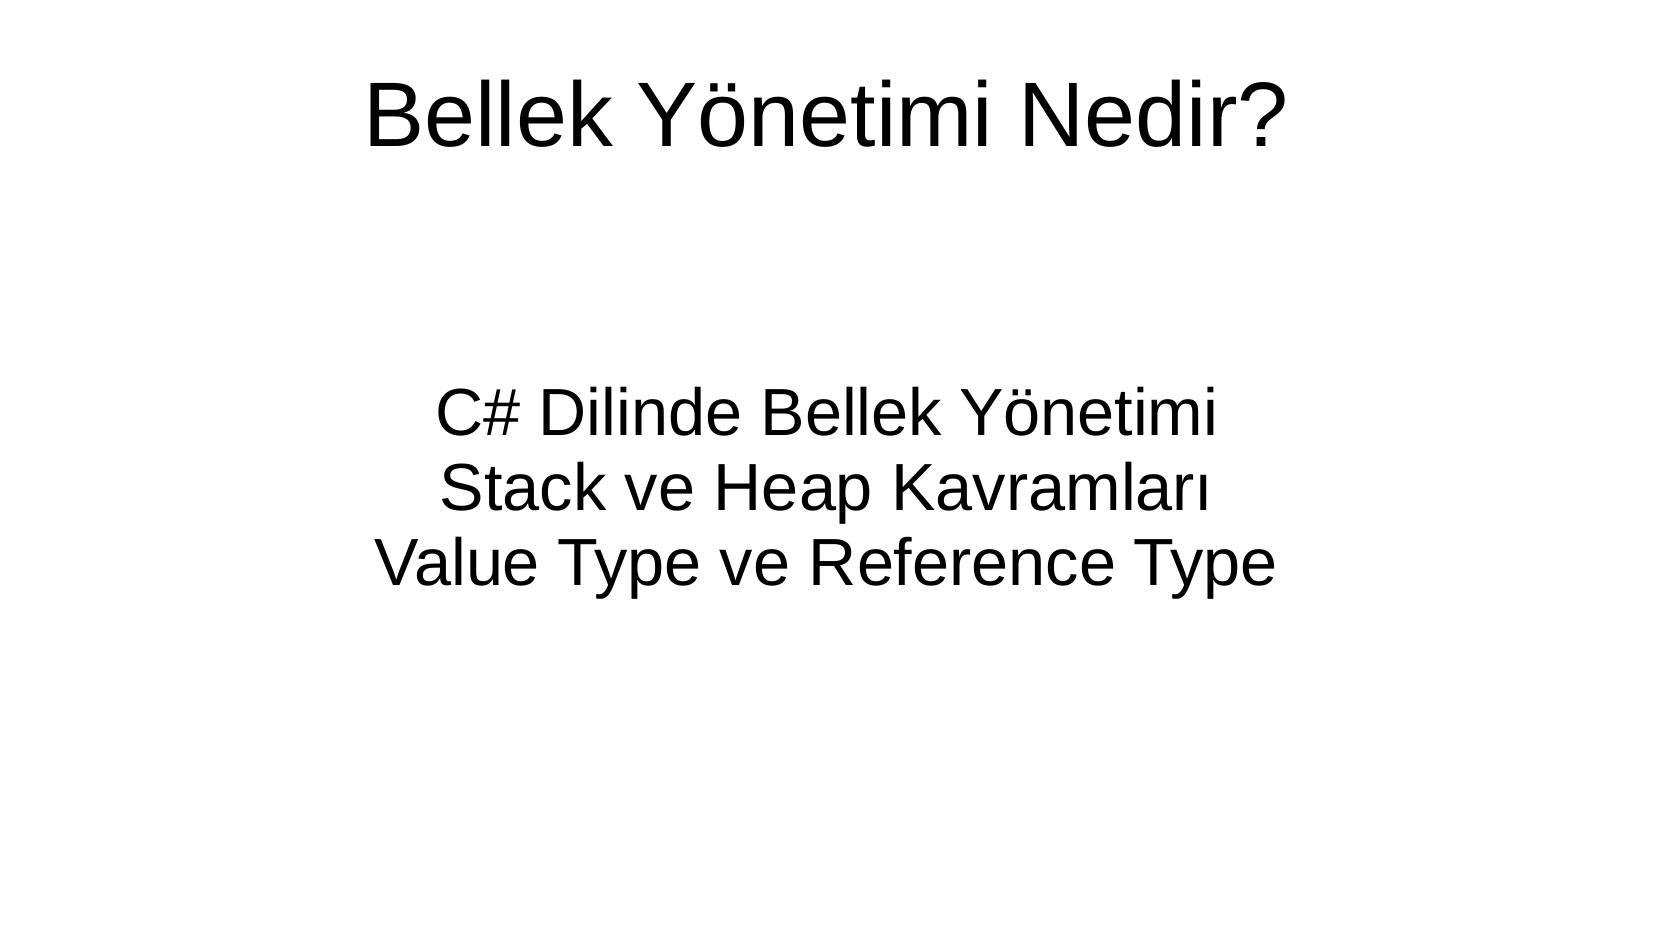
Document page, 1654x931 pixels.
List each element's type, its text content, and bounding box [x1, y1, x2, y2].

title Bellek Yönetimi Nedir? [82, 37, 1571, 193]
subtitle C# Dilinde Bellek Yönetimi Stack ve Heap Kavramları Value Type ve Reference Type [82, 217, 1571, 758]
